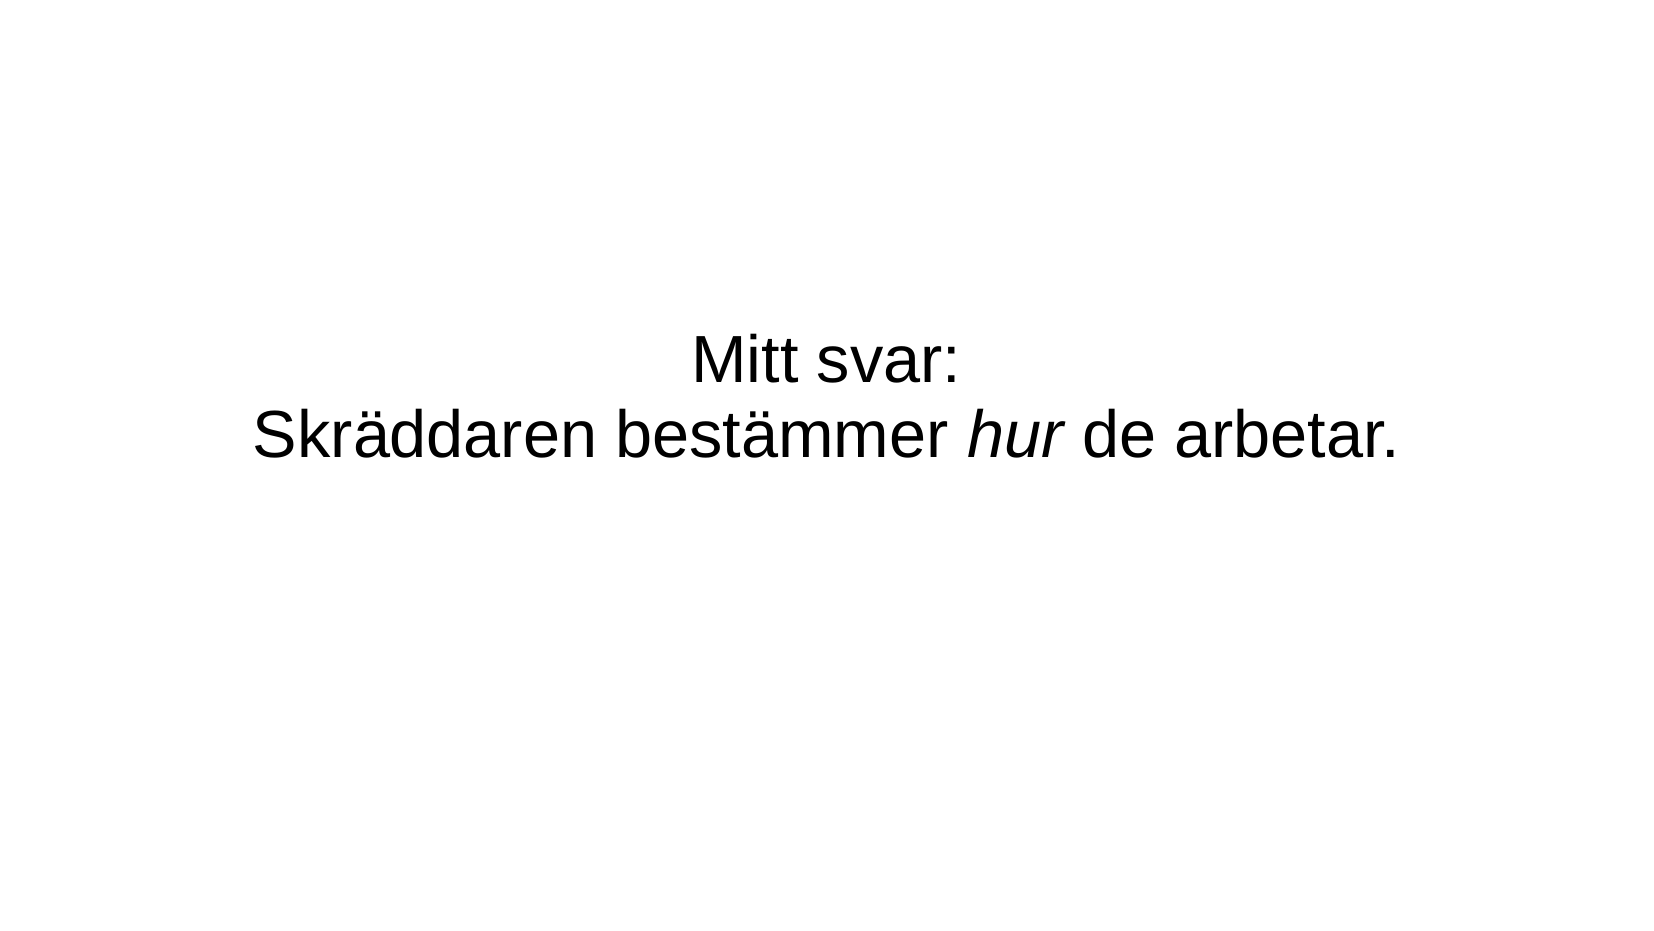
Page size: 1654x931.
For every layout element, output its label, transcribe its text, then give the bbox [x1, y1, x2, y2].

subtitle Mitt svar: Skräddaren bestämmer hur de arbetar. [82, 37, 1571, 757]
